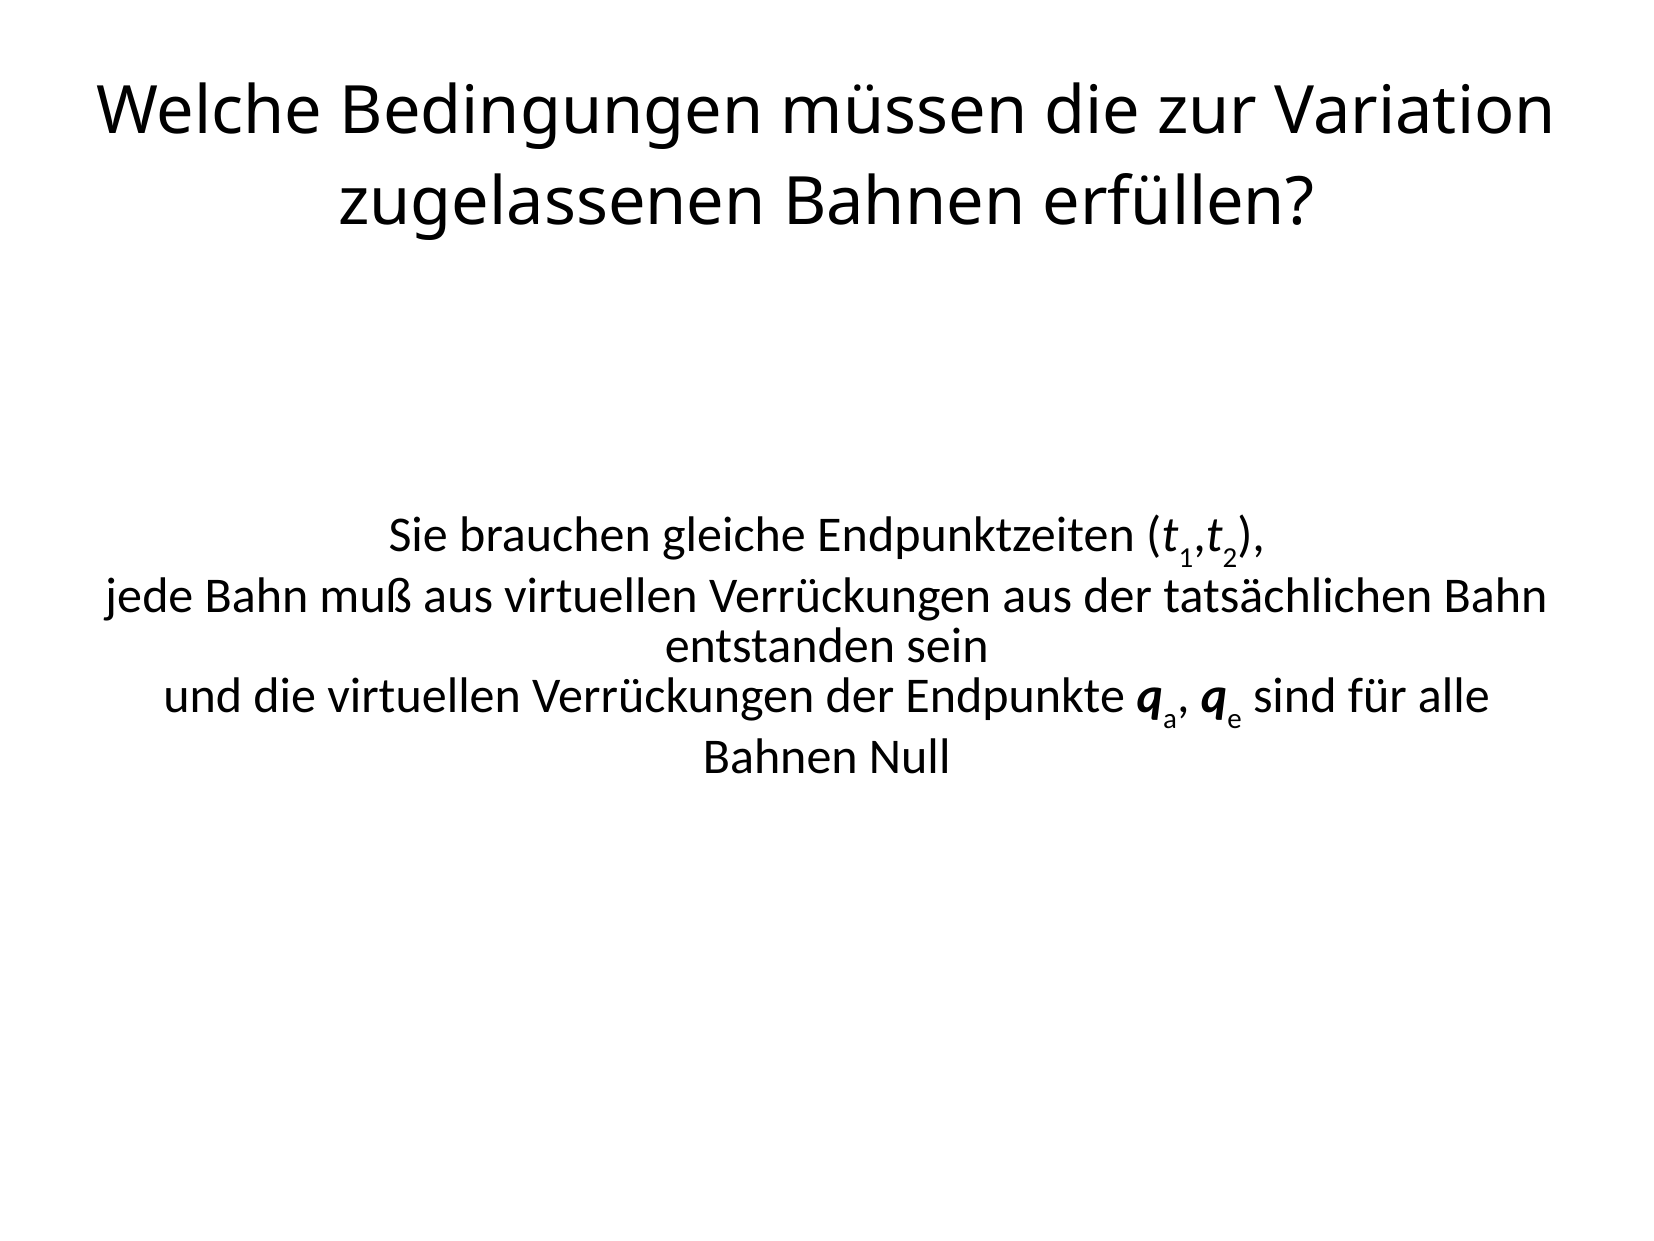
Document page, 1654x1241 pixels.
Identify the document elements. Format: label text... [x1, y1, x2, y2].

subtitle Sie brauchen gleiche Endpunktzeiten (t1,t2), jede Bahn muß aus virtuellen Verrückungen aus der tatsächlichen Bahn entstanden sein und die virtuellen Verrückungen der Endpunkte qa, qe sind für alle Bahnen Null [82, 290, 1571, 1010]
title Welche Bedingungen müssen die zur Variation zugelassenen Bahnen erfüllen? [82, 49, 1571, 257]
